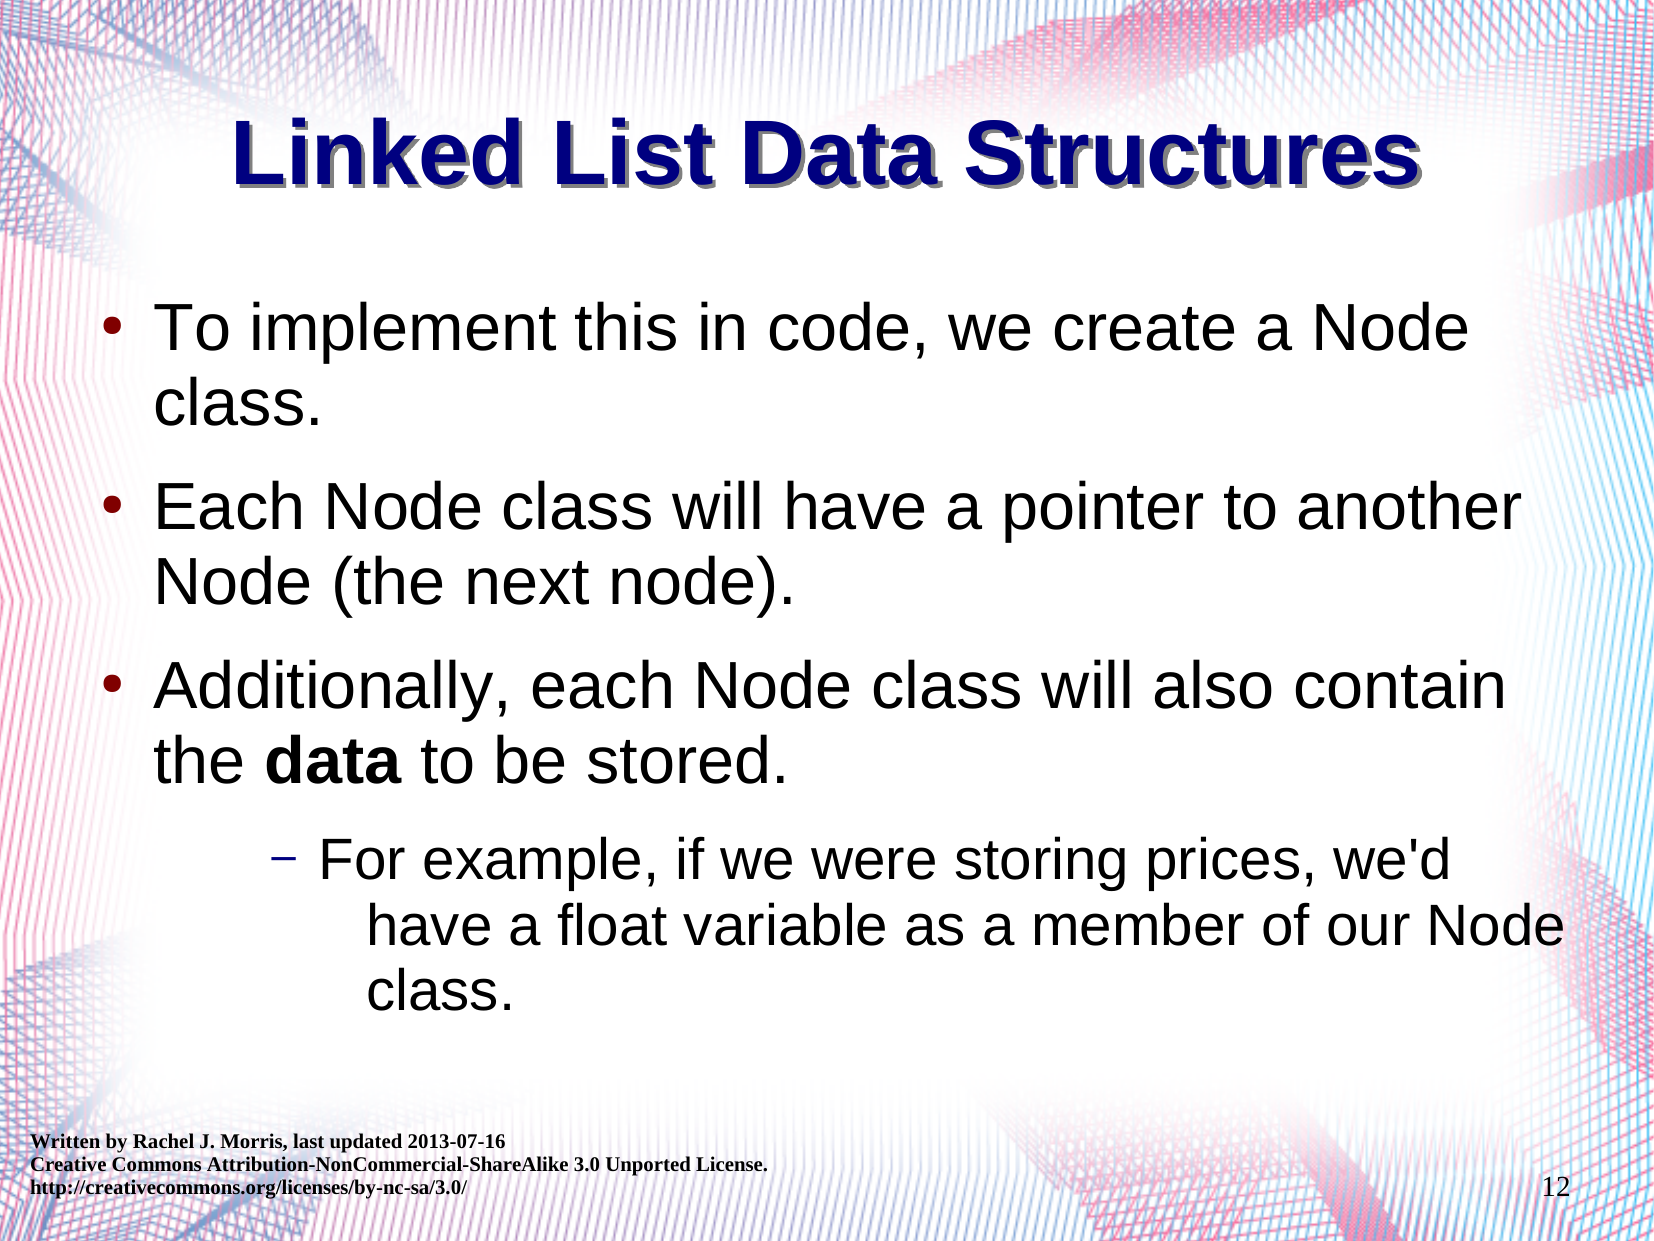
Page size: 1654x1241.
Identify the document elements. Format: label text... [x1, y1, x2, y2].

list To implement this in code, we create a Node class. Each Node class will have a pointer to another Node (the next node). Additionally, each Node class will also contain the data to be stored. For example, if we were storing prices, we'd have a float variable as a member of our Node class. [82, 290, 1571, 1023]
picture [0, 0, 1654, 1241]
title Linked List Data Structures [82, 49, 1571, 257]
